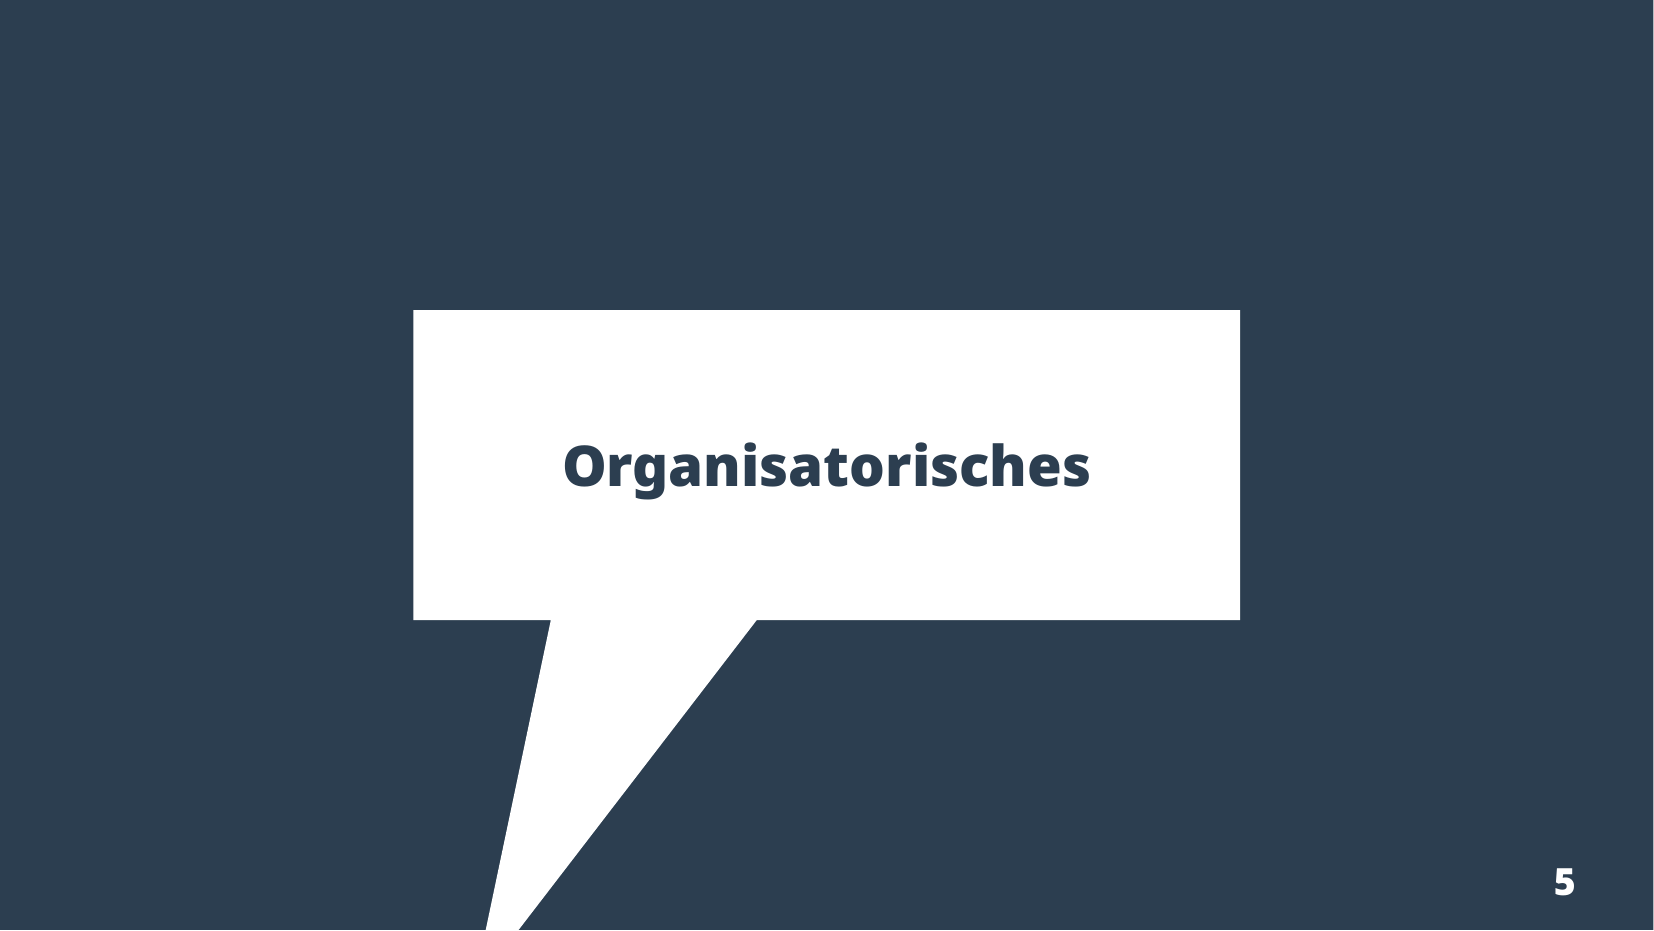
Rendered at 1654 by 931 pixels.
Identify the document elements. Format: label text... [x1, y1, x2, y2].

title Organisatorisches [442, 332, 1211, 598]
